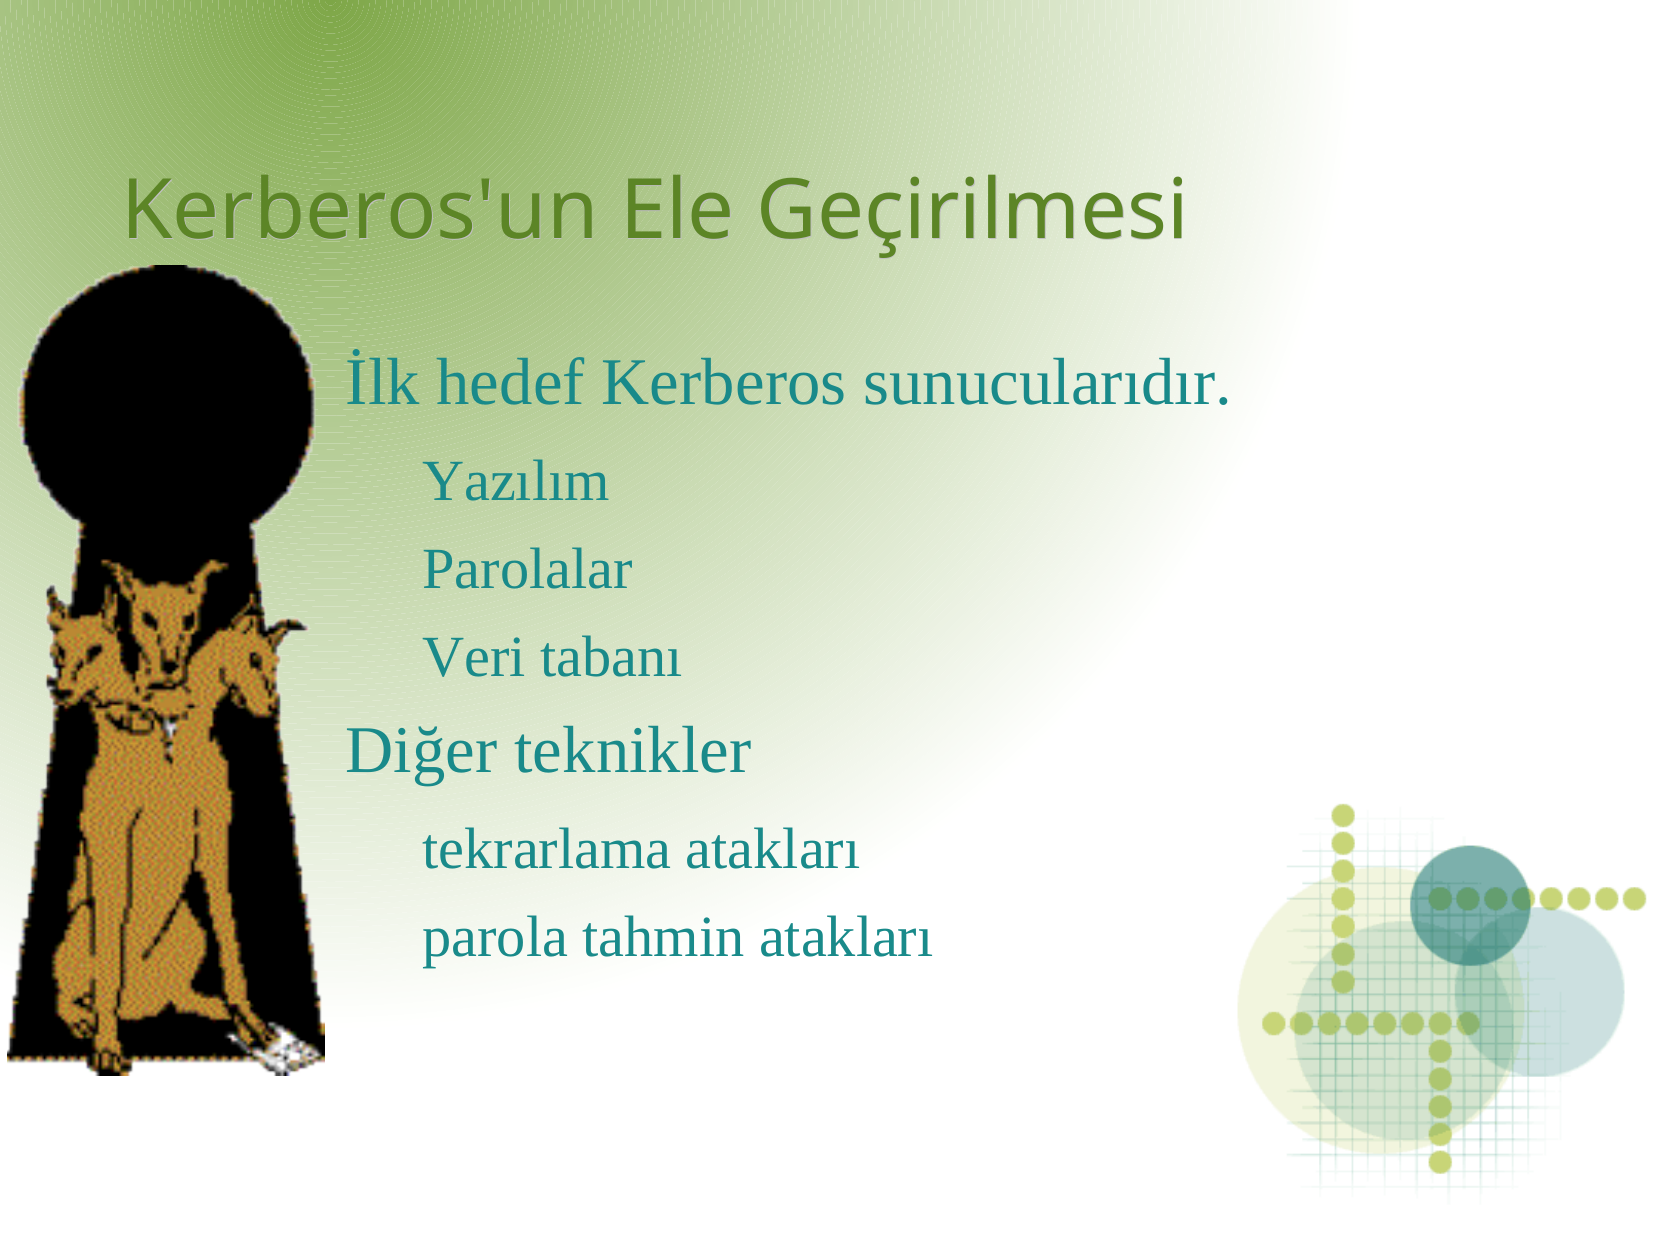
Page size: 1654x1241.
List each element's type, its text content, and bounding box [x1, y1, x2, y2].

list İlk hedef Kerberos sunucularıdır. Yazılım Parolalar Veri tabanı Diğer teknikler tekrarlama atakları parola tahmin atakları [328, 344, 1534, 1127]
title Kerberos'un Ele Geçirilmesi [121, 102, 1534, 311]
picture [7, 265, 325, 1076]
picture [1224, 792, 1654, 1211]
